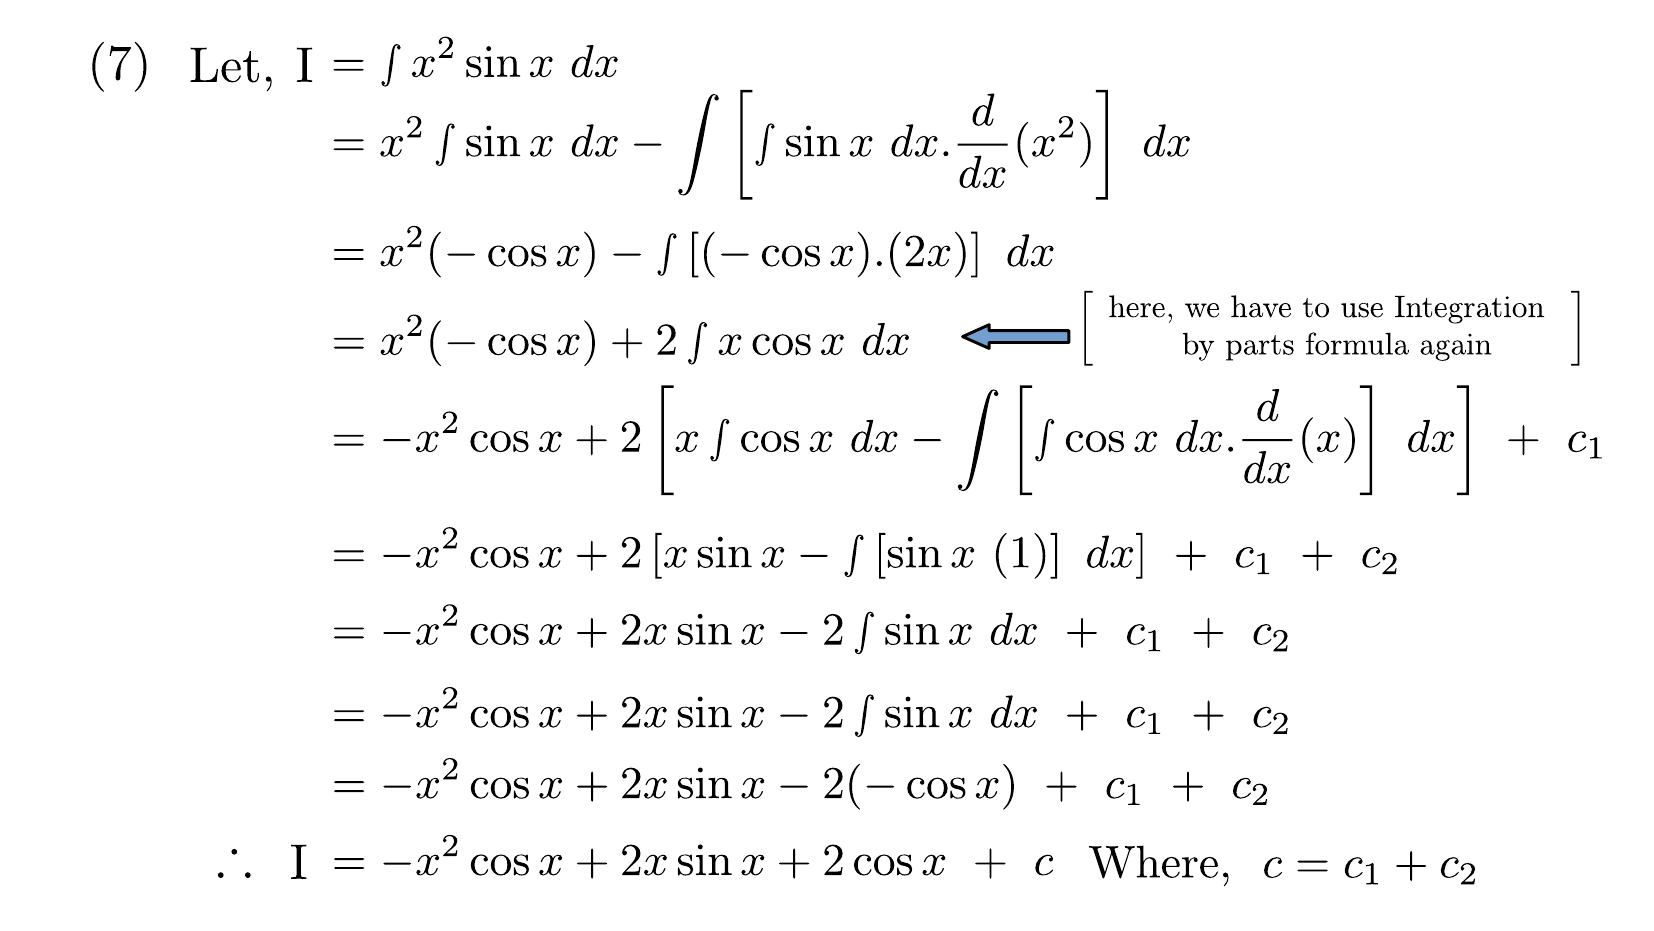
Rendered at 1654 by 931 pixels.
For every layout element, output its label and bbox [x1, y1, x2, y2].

text_box [1089, 845, 1476, 887]
title [47, 36, 1607, 898]
text_box [333, 604, 1288, 655]
text_box [333, 527, 1397, 579]
text_box [333, 686, 1288, 738]
text_box [291, 844, 307, 879]
text_box [333, 314, 910, 367]
text_box [190, 47, 272, 92]
text_box [962, 324, 1069, 349]
text_box [333, 36, 618, 87]
text_box [333, 89, 1190, 200]
text_box [333, 834, 1054, 879]
text_box [296, 47, 313, 82]
text_box [90, 41, 147, 92]
text_box [1077, 290, 1580, 366]
text_box [333, 385, 1602, 496]
text_box [333, 225, 1054, 278]
text_box [333, 757, 1268, 810]
text_box [217, 848, 251, 879]
